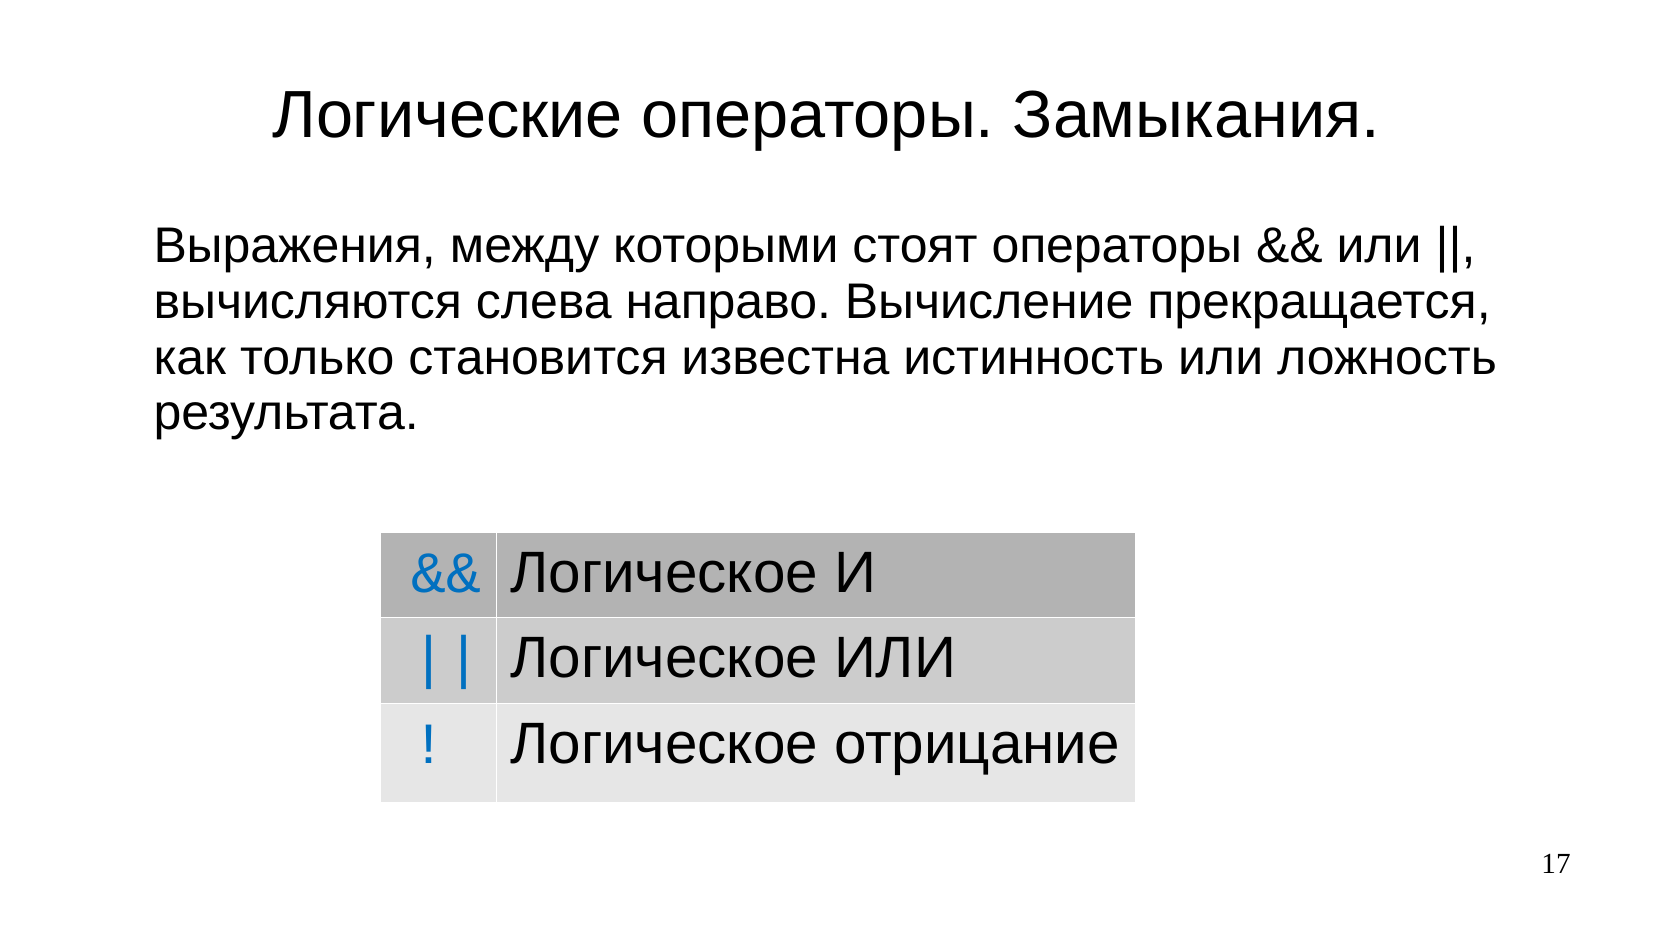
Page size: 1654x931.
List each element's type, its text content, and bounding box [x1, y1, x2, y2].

table_header Логическое И [497, 533, 1135, 617]
list Выражения, между которыми стоят операторы && или ||, вычисляются слева направо. Вычисление прекращается, как только становится известна истинность или ложность результата. [82, 217, 1571, 541]
table_cell ! [381, 704, 496, 802]
table_cell Логическое отрицание [497, 704, 1135, 802]
table_cell || [381, 618, 496, 703]
title Логические операторы. Замыкания. [82, 37, 1571, 193]
table_header && [381, 533, 496, 617]
table_cell Логическое ИЛИ [497, 618, 1135, 703]
